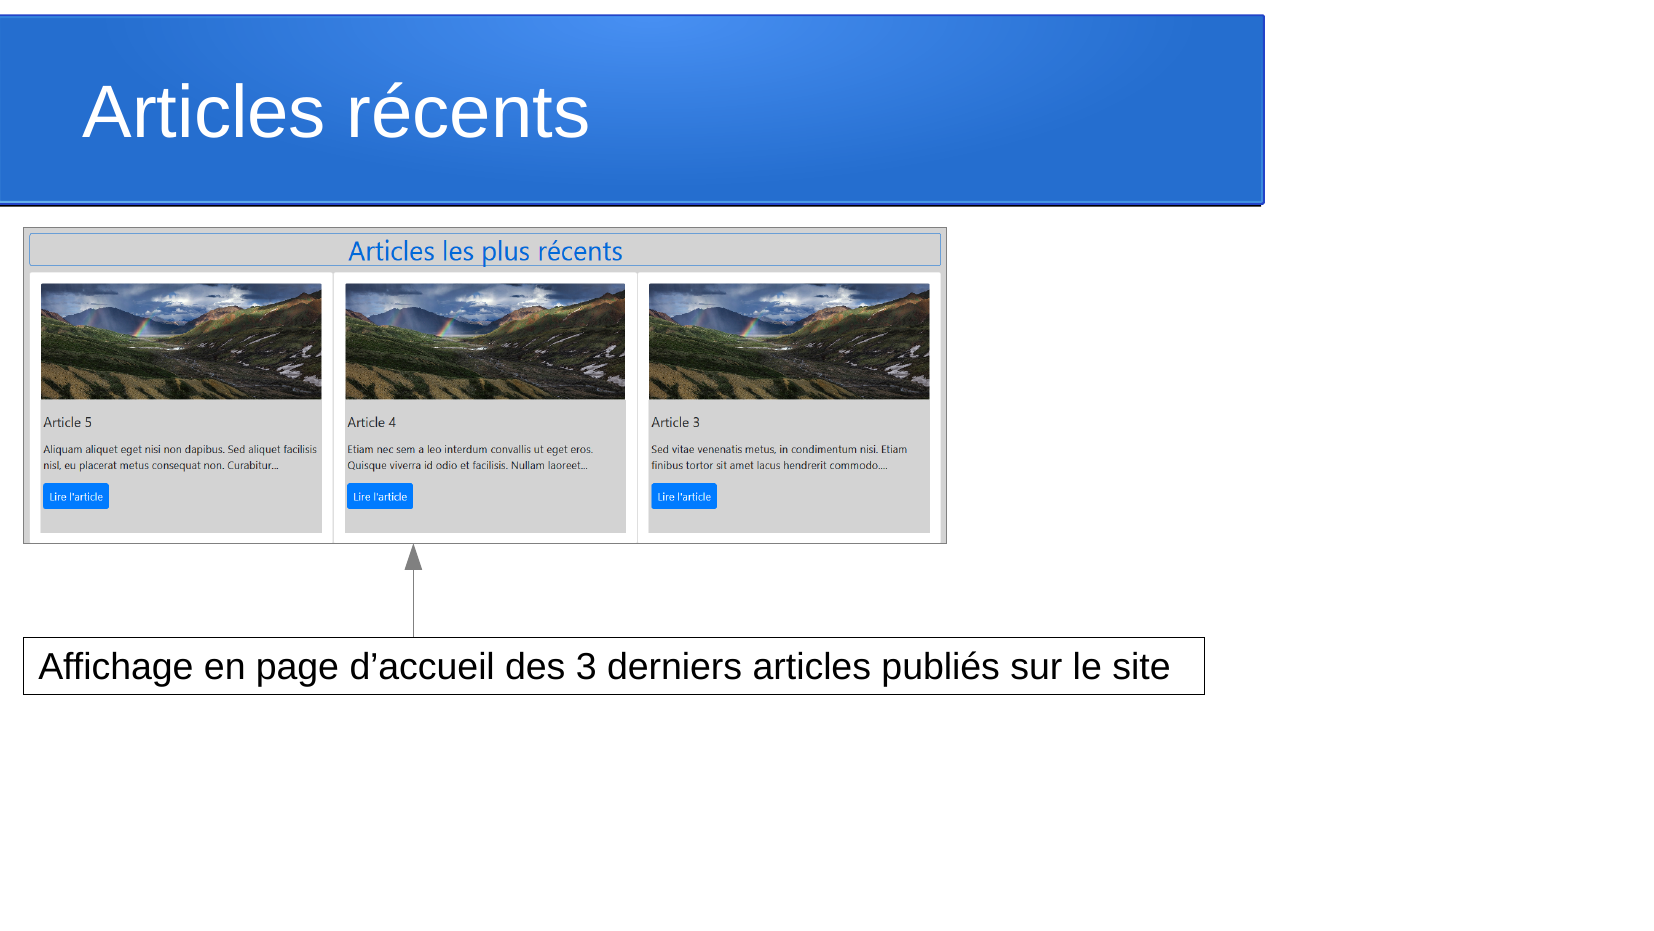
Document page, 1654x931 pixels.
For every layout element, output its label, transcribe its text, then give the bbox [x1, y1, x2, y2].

title Articles récents [82, 35, 1235, 189]
text_box Affichage en page d’accueil des 3 derniers articles publiés sur le site [23, 637, 1205, 695]
picture [23, 227, 947, 544]
